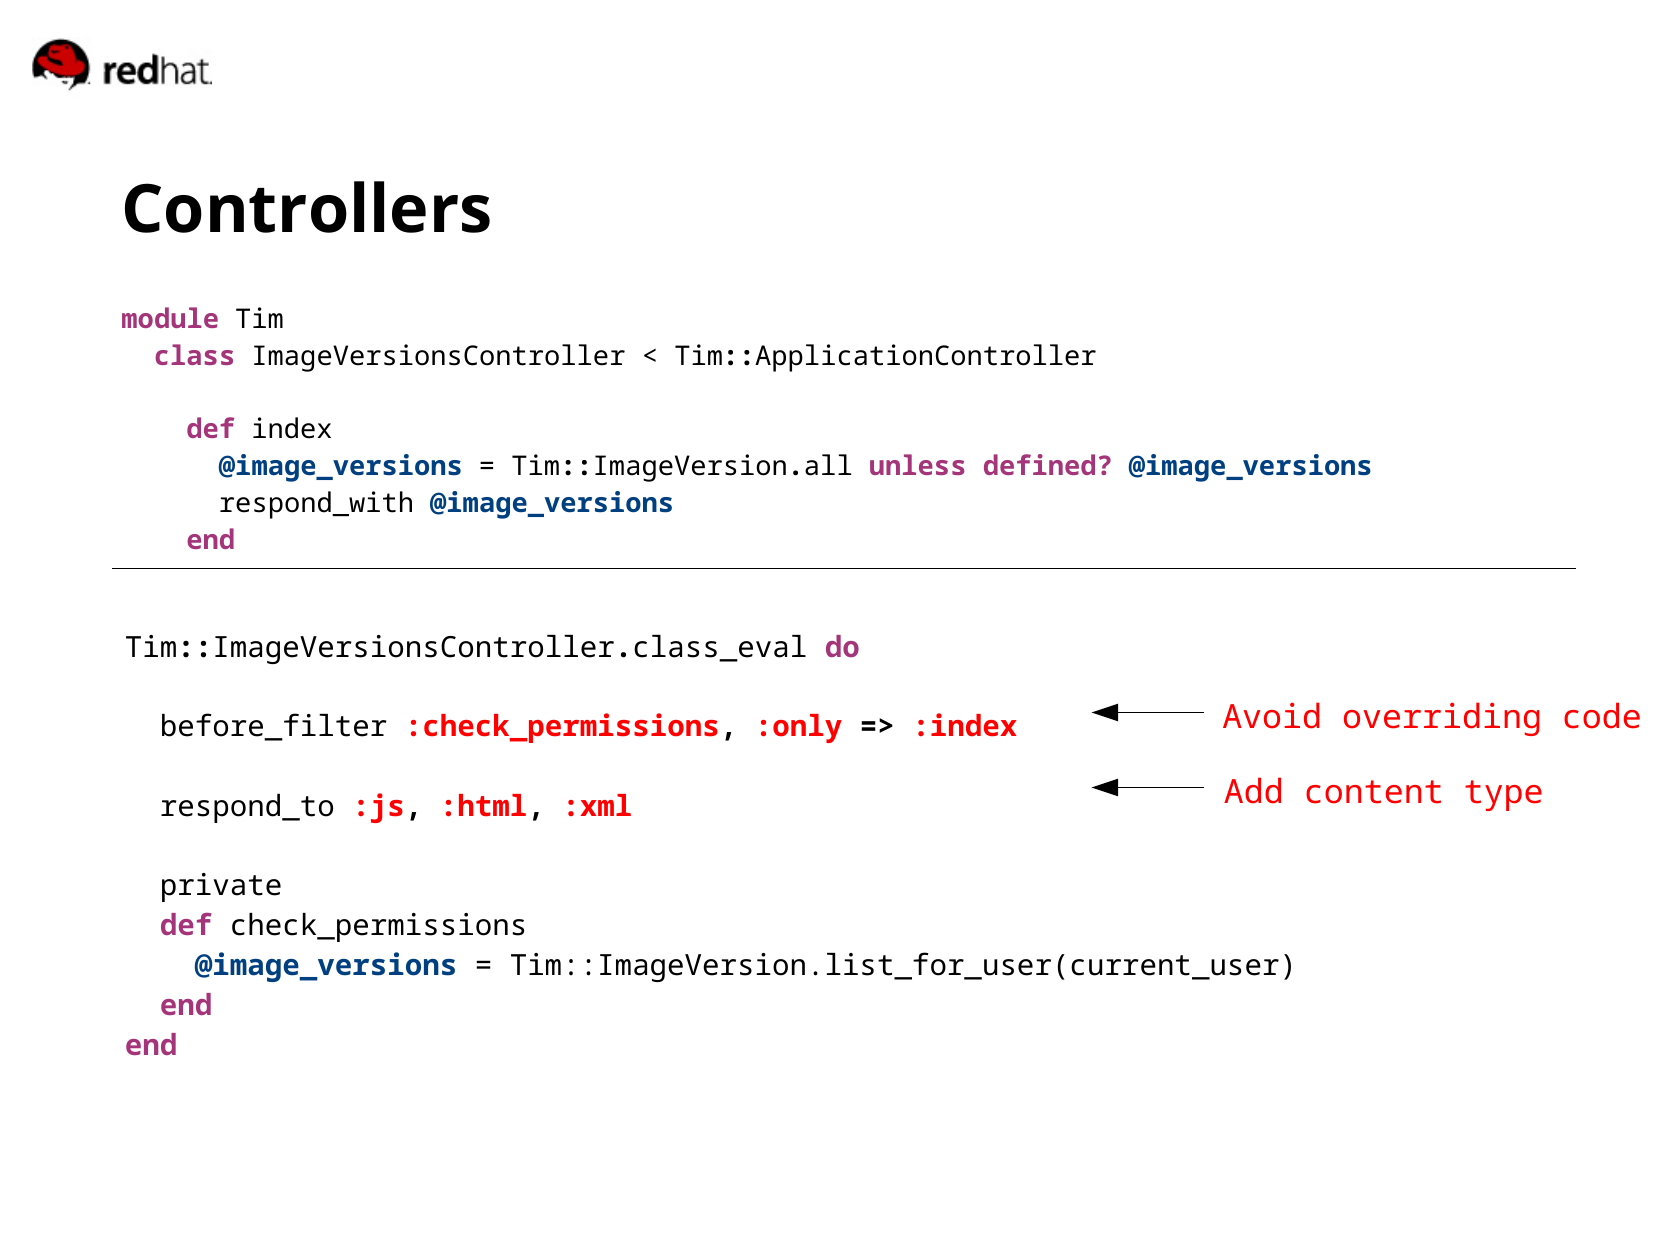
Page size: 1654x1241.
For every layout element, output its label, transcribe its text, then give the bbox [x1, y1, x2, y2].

text_box Tim::ImageVersionsController.class_eval do before_filter :check_permissions, :only => :index respond_to :js, :html, :xml private def check_permissions @image_versions = Tim::ImageVersion.list_for_user(current_user) end end [124, 626, 1576, 1088]
text_box Avoid overriding code [1222, 692, 1643, 732]
text_box module Tim class ImageVersionsController < Tim::ApplicationController def index @image_versions = Tim::ImageVersion.all unless defined? @image_versions respond_with @image_versions end [121, 300, 1373, 519]
picture [31, 37, 212, 98]
text_box Add content type [1223, 767, 1545, 807]
title Controllers [121, 102, 1534, 310]
